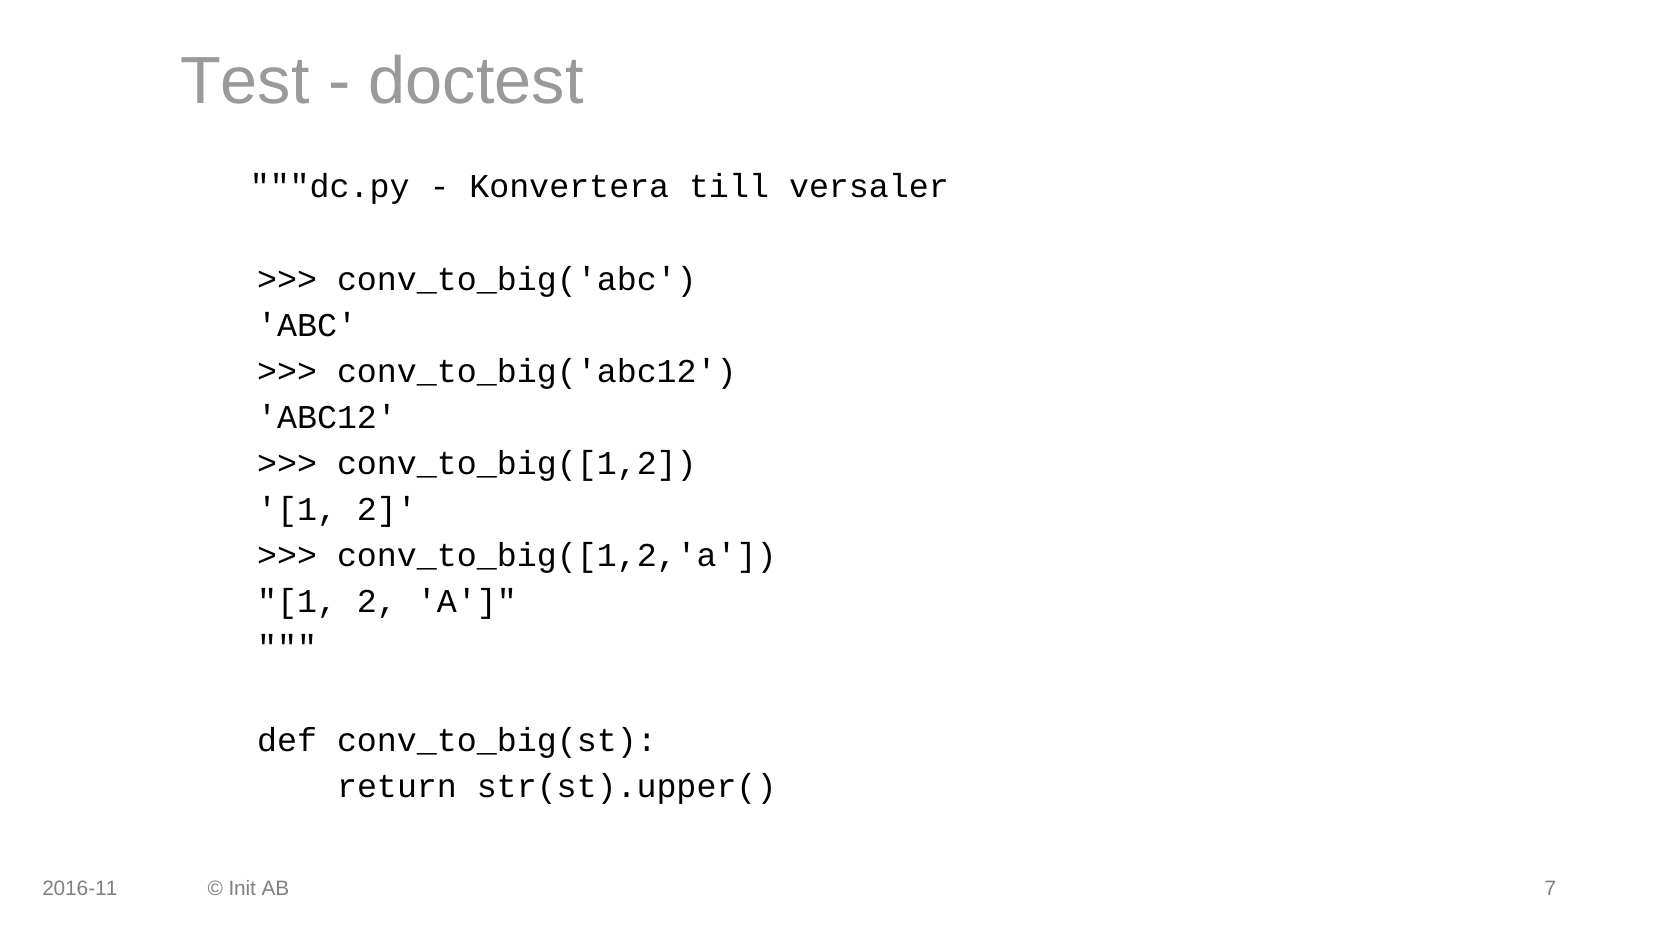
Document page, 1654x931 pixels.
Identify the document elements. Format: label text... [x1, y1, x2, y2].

text_box © Init AB [192, 857, 1461, 908]
text_box <nummer> [1488, 857, 1571, 908]
text_box """dc.py - Konvertera till versaler >>> conv_to_big('abc') 'ABC' >>> conv_to_big('abc12') 'ABC12' >>> conv_to_big([1,2]) '[1, 2]' >>> conv_to_big([1,2,'a']) "[1, 2, 'A']" """ def conv_to_big(st): return str(st).upper() [165, 156, 1489, 852]
text_box Test - doctest [165, 0, 1489, 125]
text_box 2016-11 [27, 857, 166, 908]
